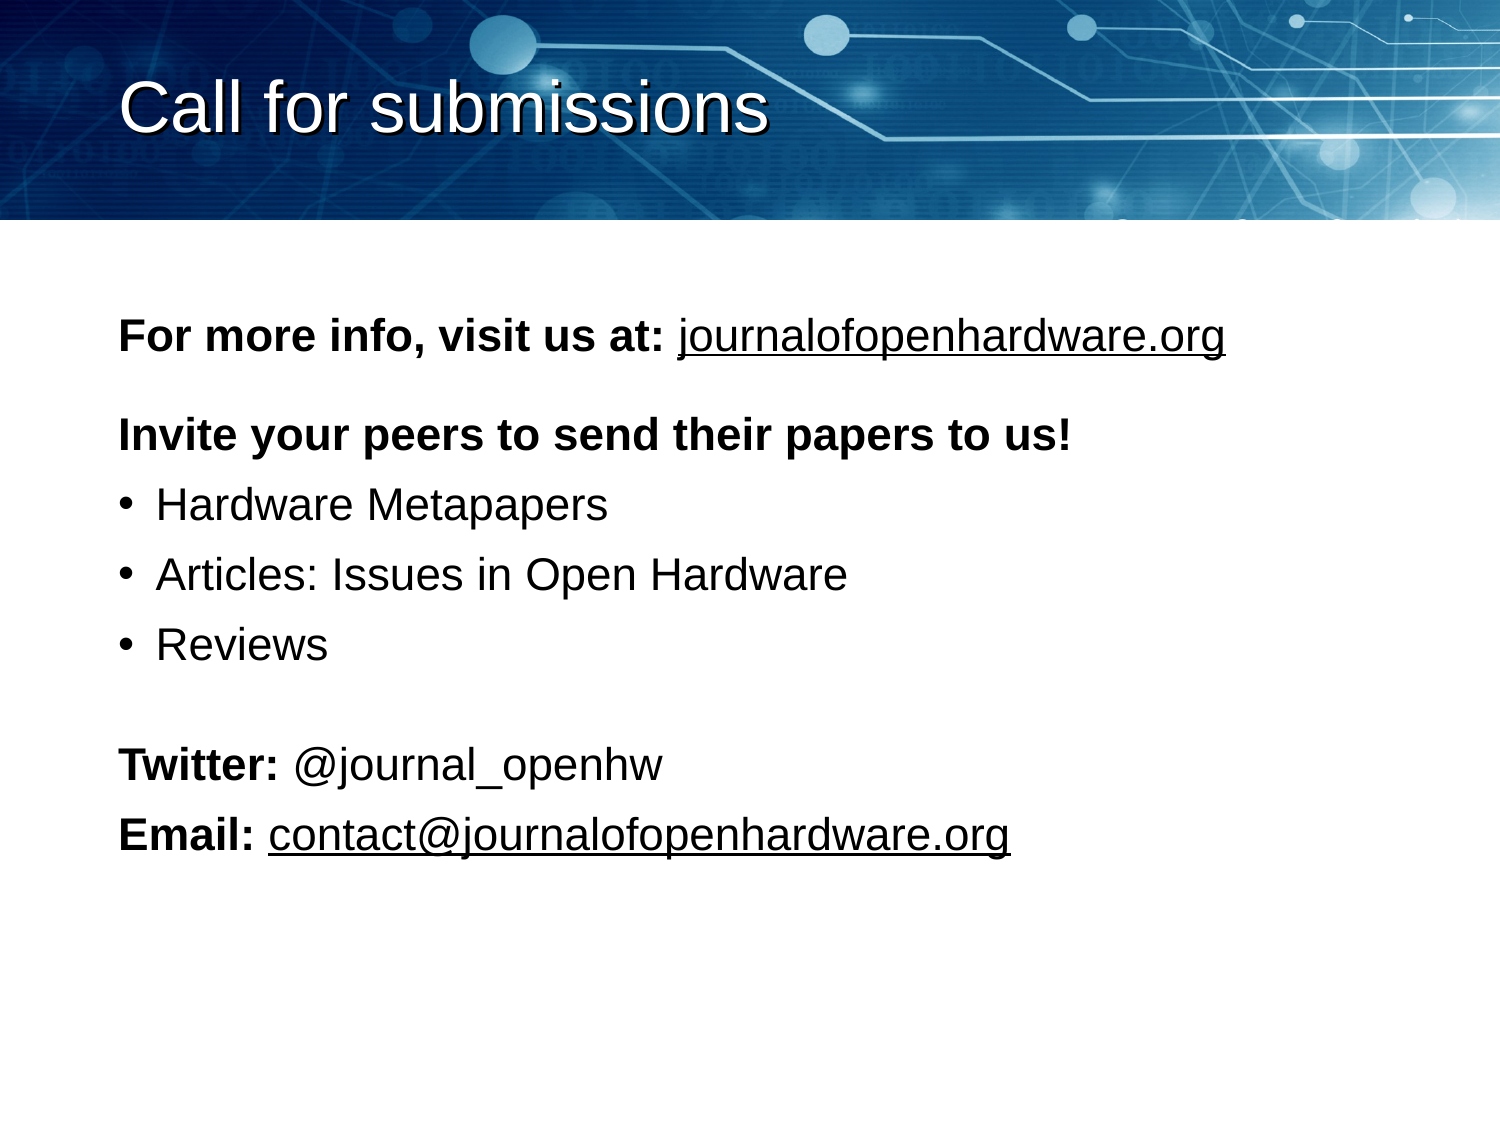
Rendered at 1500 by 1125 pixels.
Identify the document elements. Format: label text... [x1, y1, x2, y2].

picture [0, 0, 1500, 220]
title Call for submissions [103, 0, 1397, 218]
list For more info, visit us at: journalofopenhardware.org Invite your peers to send their papers to us! Hardware Metapapers Articles: Issues in Open Hardware Reviews Twitter: @journal_openhw Email: contact@journalofopenhardware.org [103, 304, 1397, 1039]
